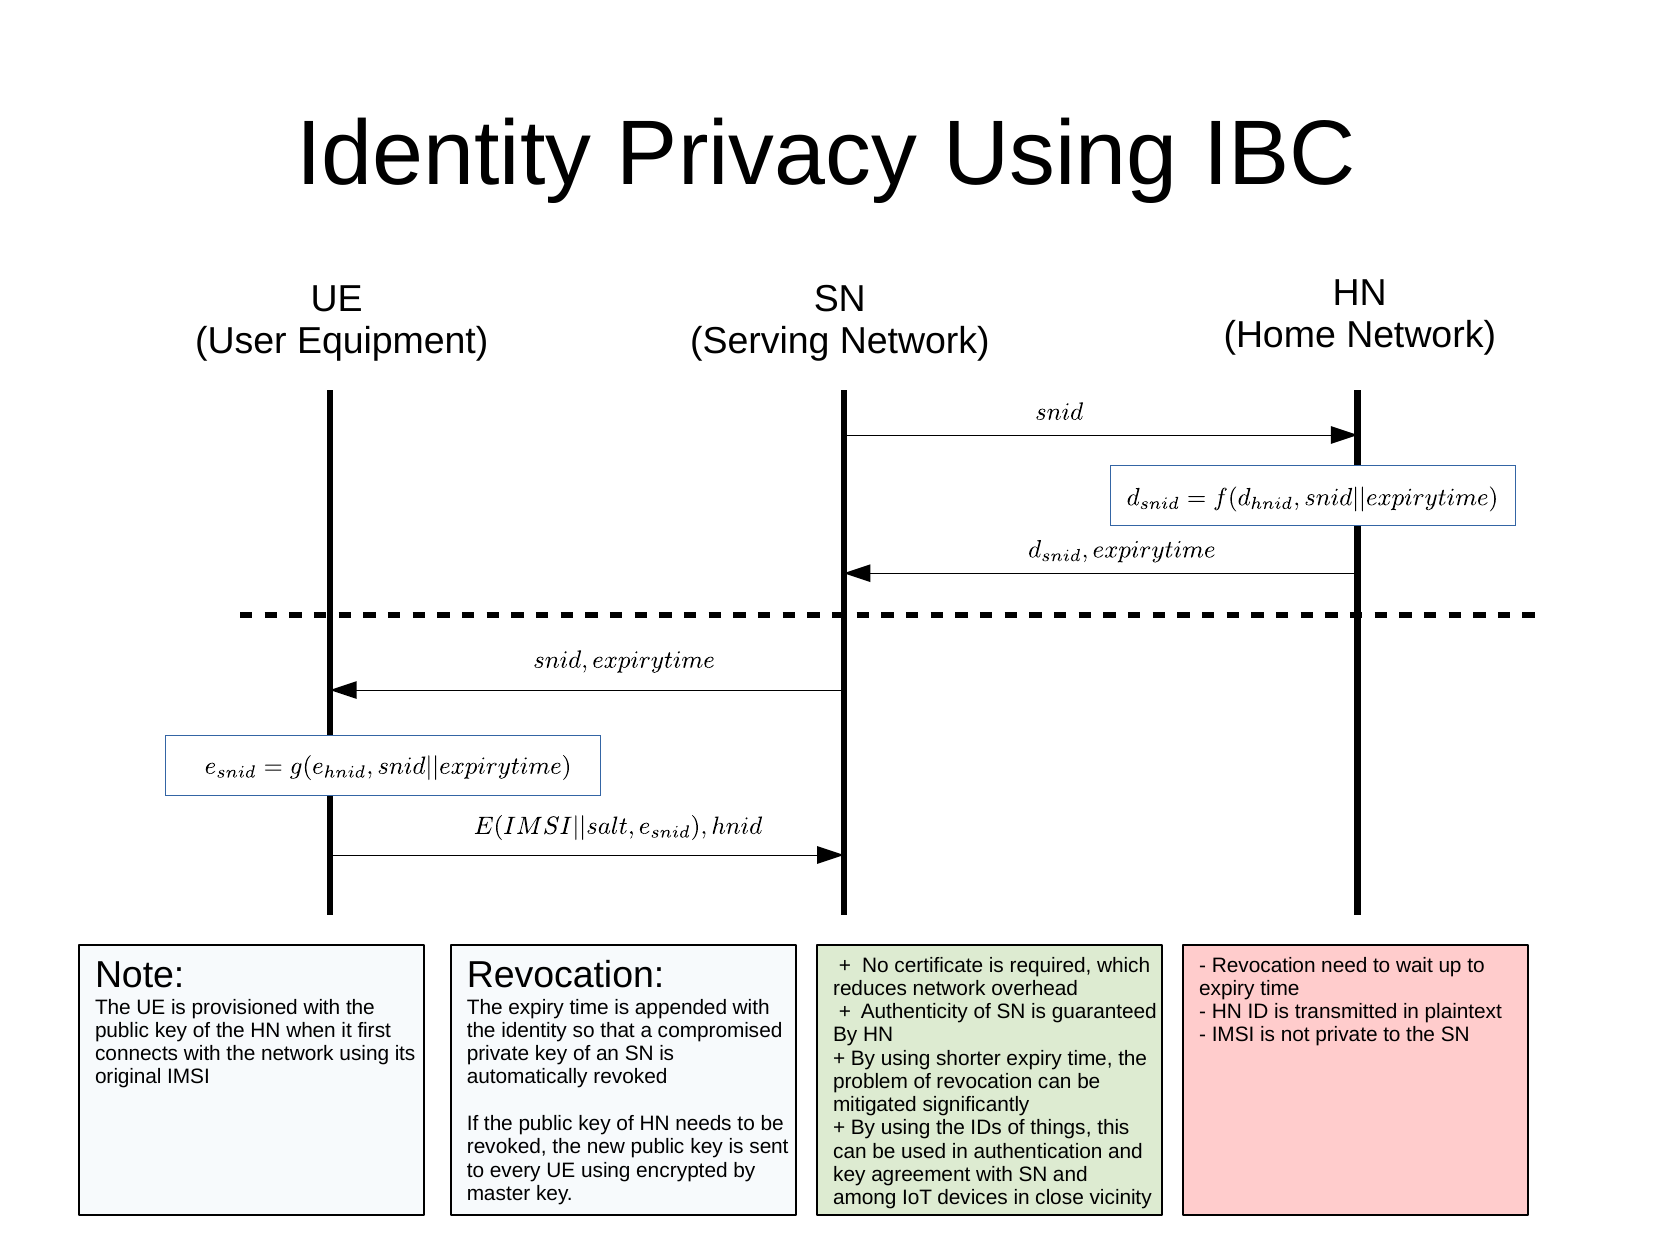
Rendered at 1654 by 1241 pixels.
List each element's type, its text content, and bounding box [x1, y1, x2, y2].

text_box [533, 650, 715, 673]
text_box SN (Serving Network) [675, 270, 1006, 378]
text_box - Revocation need to wait up to expiry time - HN ID is transmitted in plaintext - IMSI is not private to the SN [1183, 945, 1529, 1216]
text_box [1028, 540, 1216, 563]
title Identity Privacy Using IBC [82, 49, 1571, 257]
text_box UE (User Equipment) [173, 270, 511, 411]
text_box + No certificate is required, which reduces network overhead + Authenticity of SN is guaranteed By HN + By using shorter expiry time, the problem of revocation can be mitigated significantly + By using the IDs of things, this can be used in authentication and key agreement with SN and among IoT devices in close vicinity [817, 945, 1163, 1216]
text_box Revocation: The expiry time is appended with the identity so that a compromised private key of an SN is automatically revoked If the public key of HN needs to be revoked, the new public key is sent to every UE using encrypted by master key. [451, 945, 797, 1216]
text_box [473, 815, 763, 841]
text_box [1035, 402, 1084, 421]
text_box Note: The UE is provisioned with the public key of the HN when it first connects with the network using its original IMSI [79, 945, 425, 1216]
text_box [165, 735, 601, 796]
text_box [1110, 465, 1516, 526]
text_box HN (Home Network) [1194, 264, 1525, 372]
